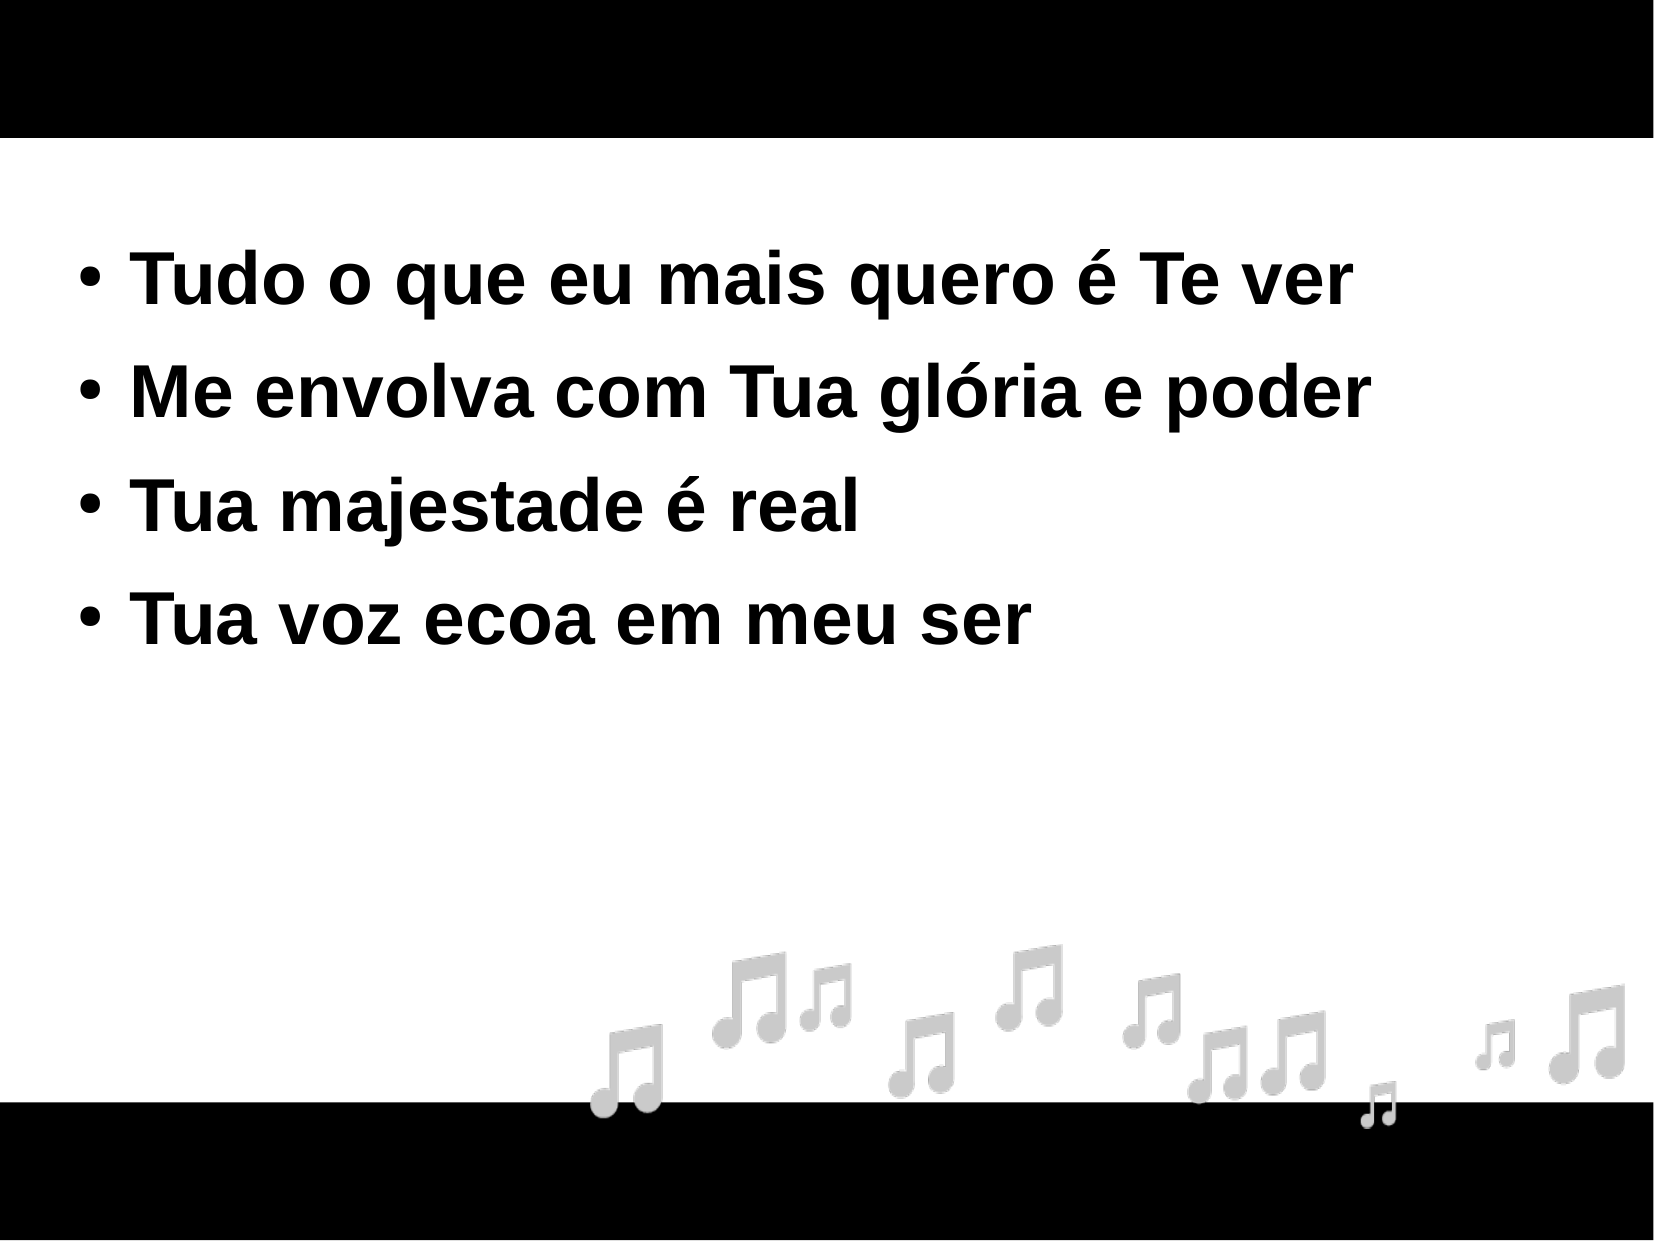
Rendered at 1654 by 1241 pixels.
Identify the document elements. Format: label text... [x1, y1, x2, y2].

list Tudo o que eu mais quero é Te ver Me envolva com Tua glória e poder Tua majestade é real Tua voz ecoa em meu ser [59, 236, 1595, 1024]
